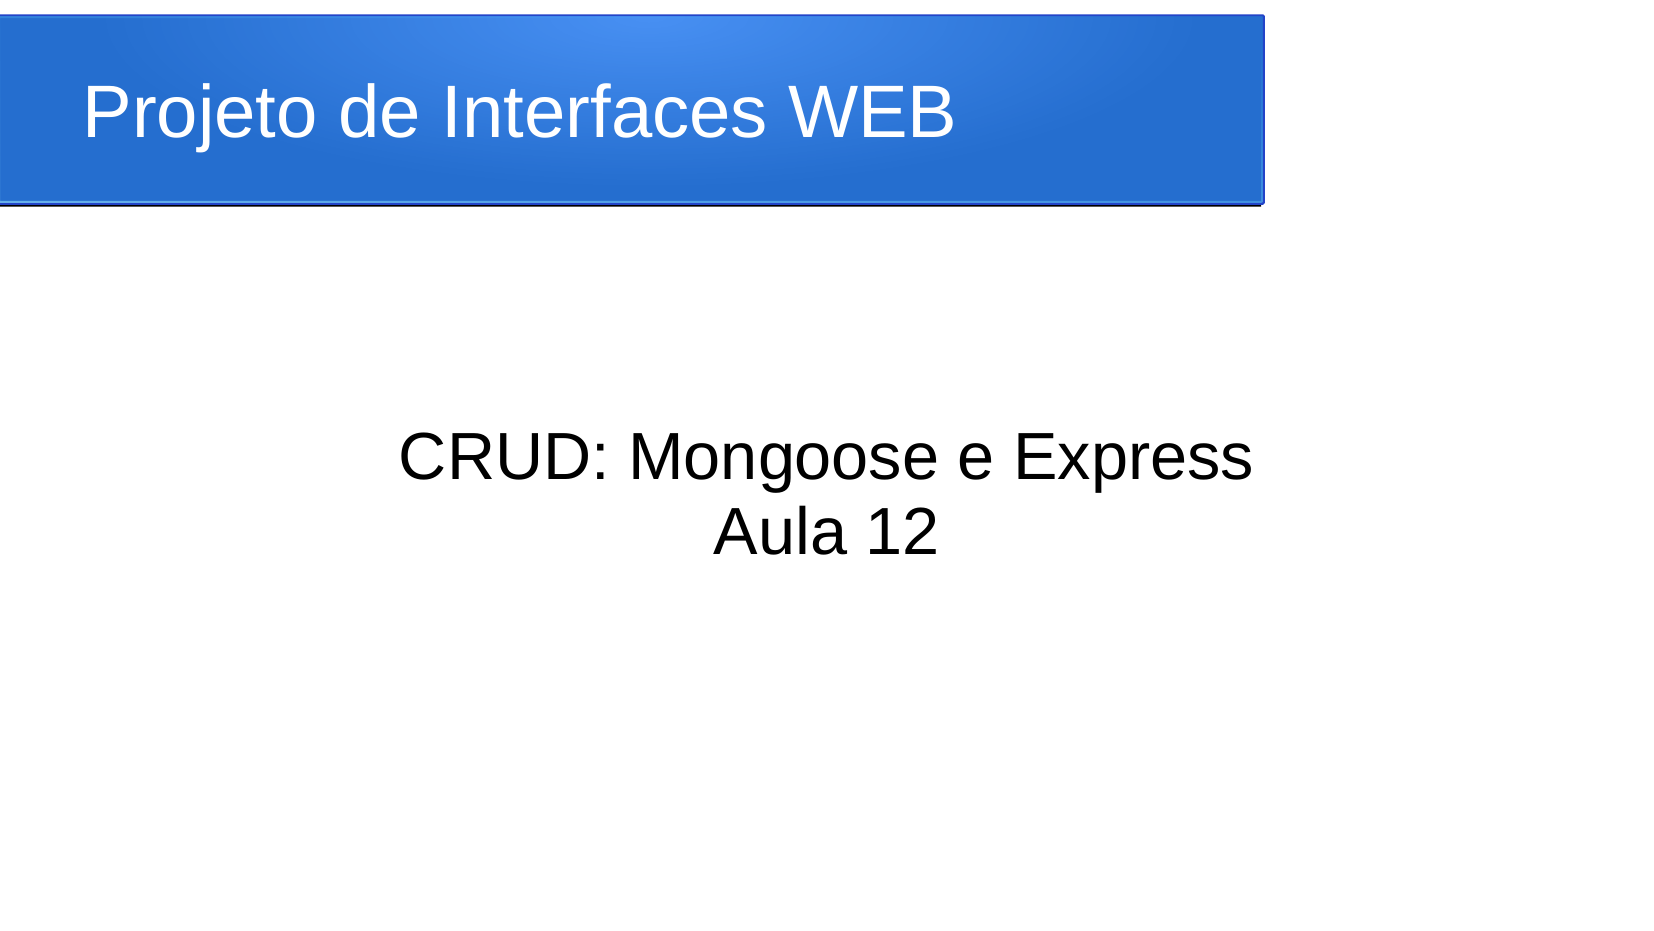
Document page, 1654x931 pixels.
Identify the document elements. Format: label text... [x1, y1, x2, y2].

title Projeto de Interfaces WEB [82, 35, 1235, 189]
subtitle CRUD: Mongoose e Express Aula 12 [82, 224, 1571, 764]
